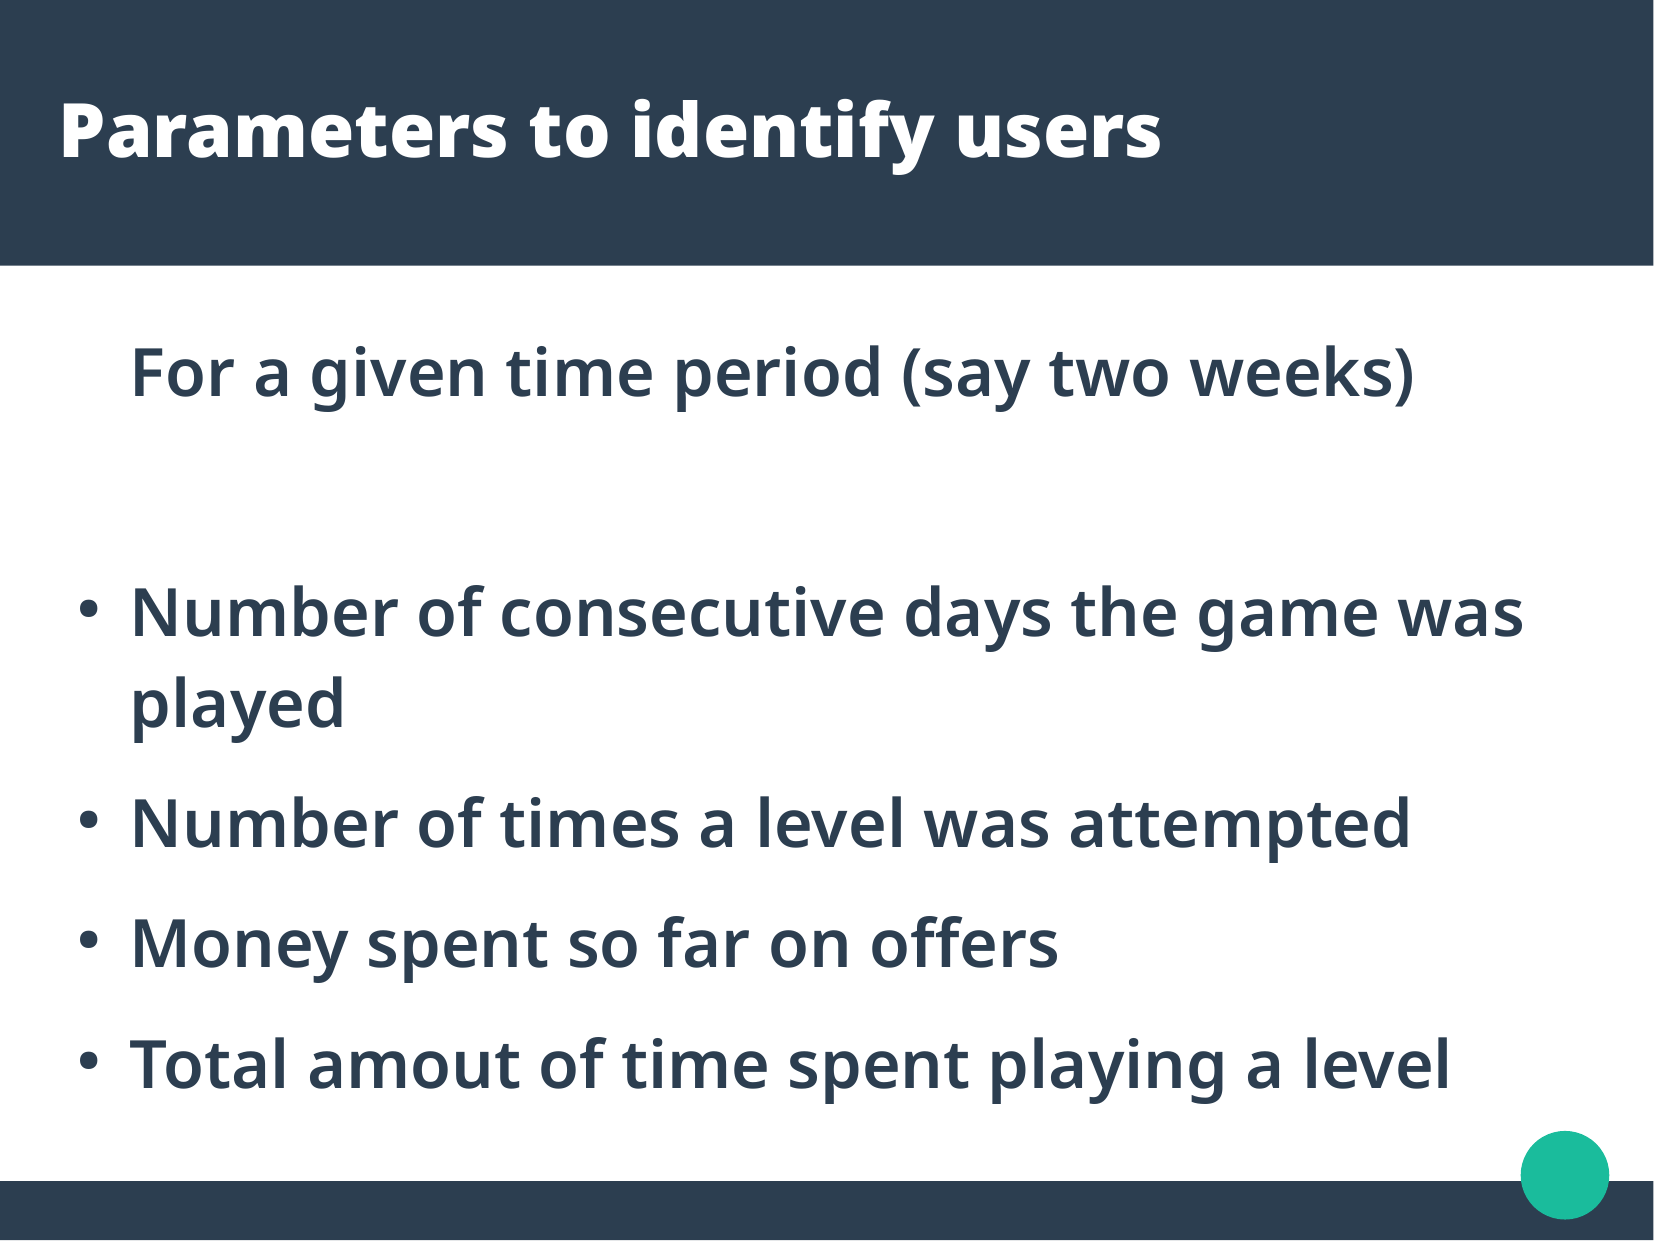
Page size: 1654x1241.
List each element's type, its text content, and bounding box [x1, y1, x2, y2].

list For a given time period (say two weeks) Number of consecutive days the game was played Number of times a level was attempted Money spent so far on offers Total amout of time spent playing a level [59, 324, 1595, 1152]
title Parameters to identify users [59, 49, 1595, 207]
